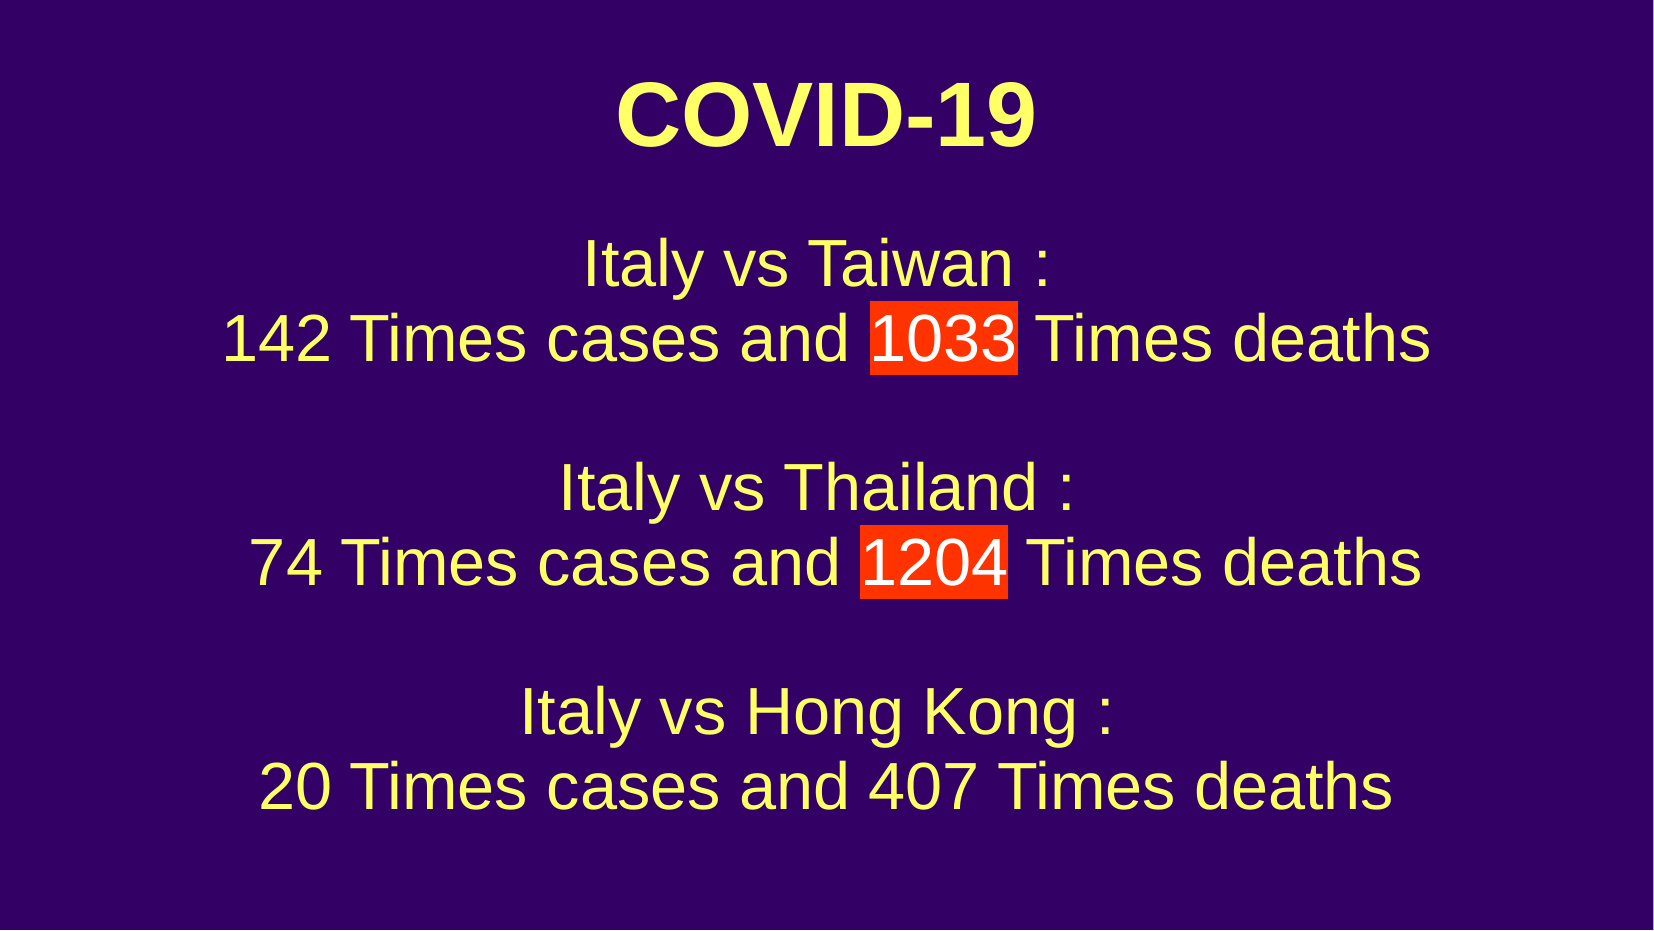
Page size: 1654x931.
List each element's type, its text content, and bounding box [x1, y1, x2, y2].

title COVID-19 [82, 37, 1571, 117]
text_box Italy vs Taiwan : 142 Times cases and 1033 Times deaths Italy vs Thailand : 74 Times cases and 1204 Times deaths Italy vs Hong Kong : 20 Times cases and 407 Times deaths [82, 117, 1571, 857]
